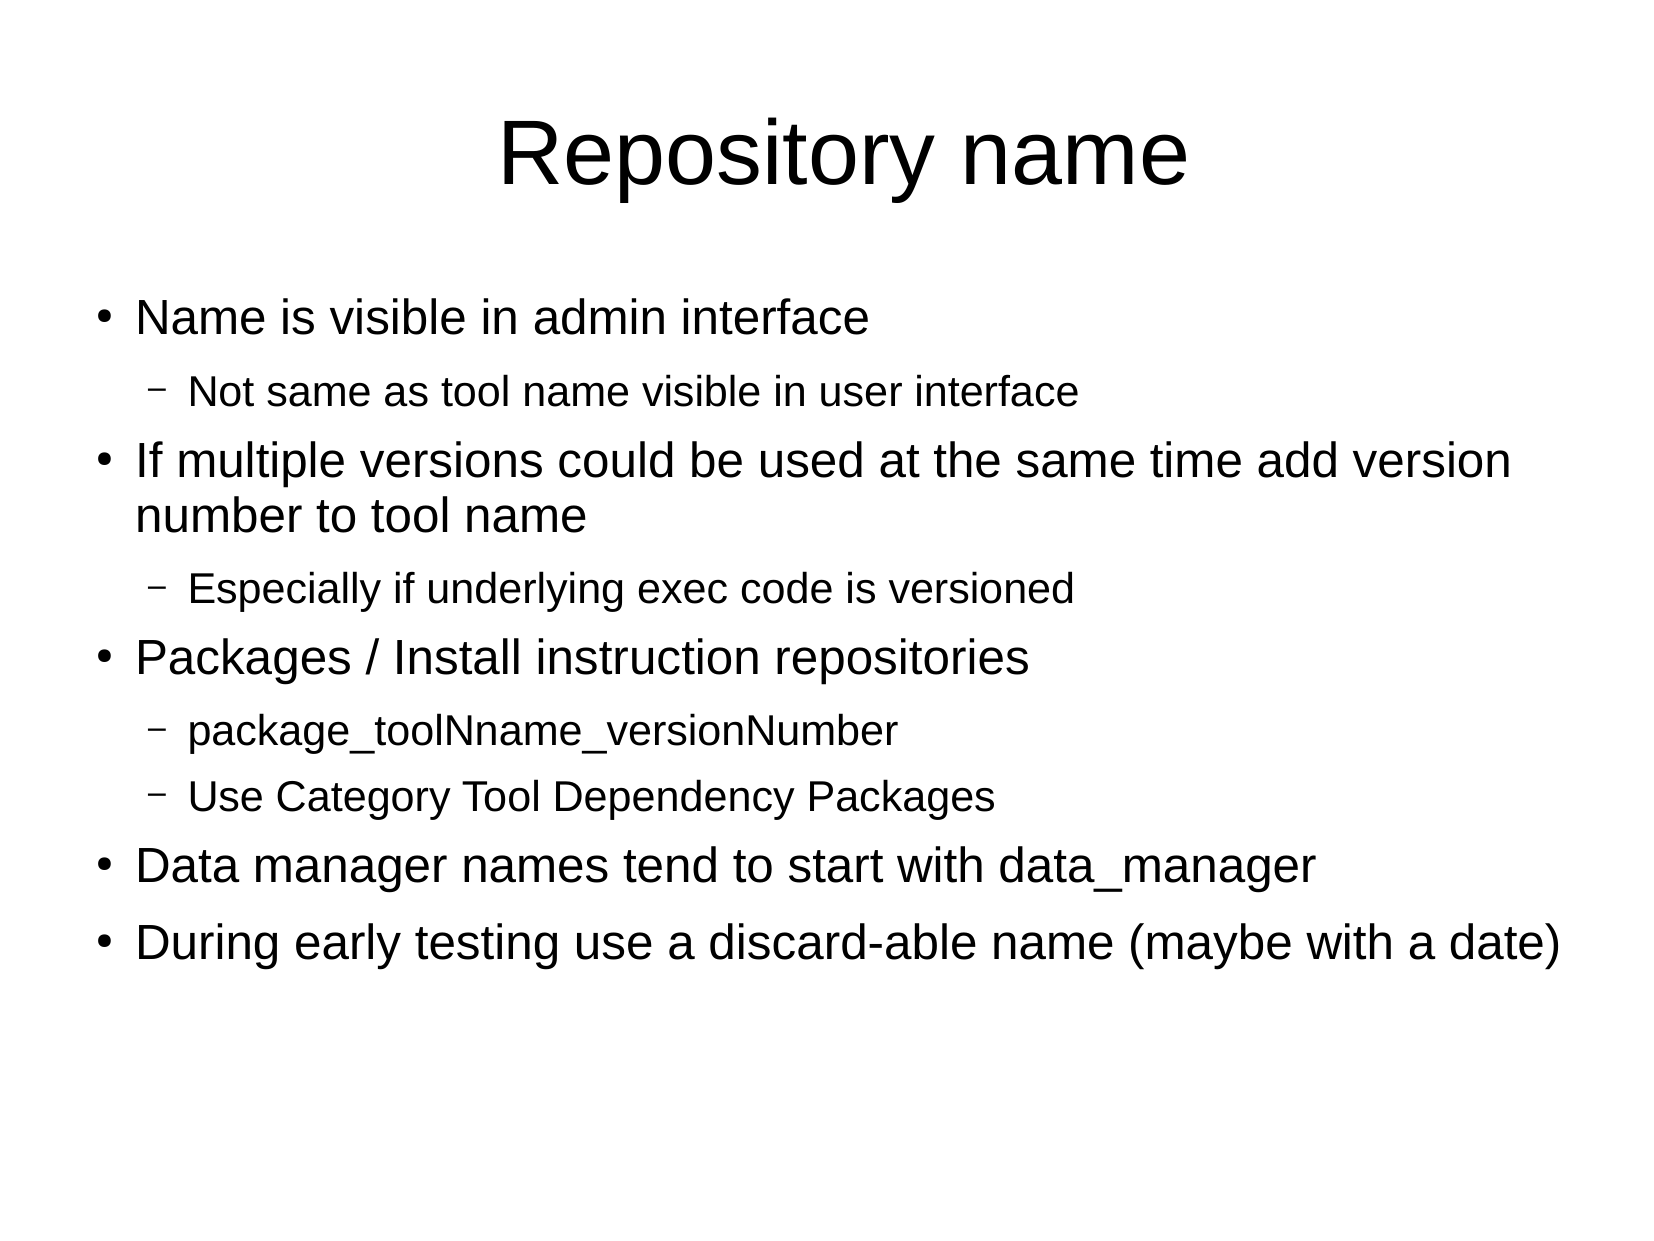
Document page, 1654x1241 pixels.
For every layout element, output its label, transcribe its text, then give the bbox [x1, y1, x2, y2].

list Name is visible in admin interface Not same as tool name visible in user interface If multiple versions could be used at the same time add version number to tool name Especially if underlying exec code is versioned Packages / Install instruction repositories package_toolNname_versionNumber Use Category Tool Dependency Packages Data manager names tend to start with data_manager During early testing use a discard-able name (maybe with a date) [82, 290, 1571, 1010]
title Repository name [82, 49, 1571, 257]
